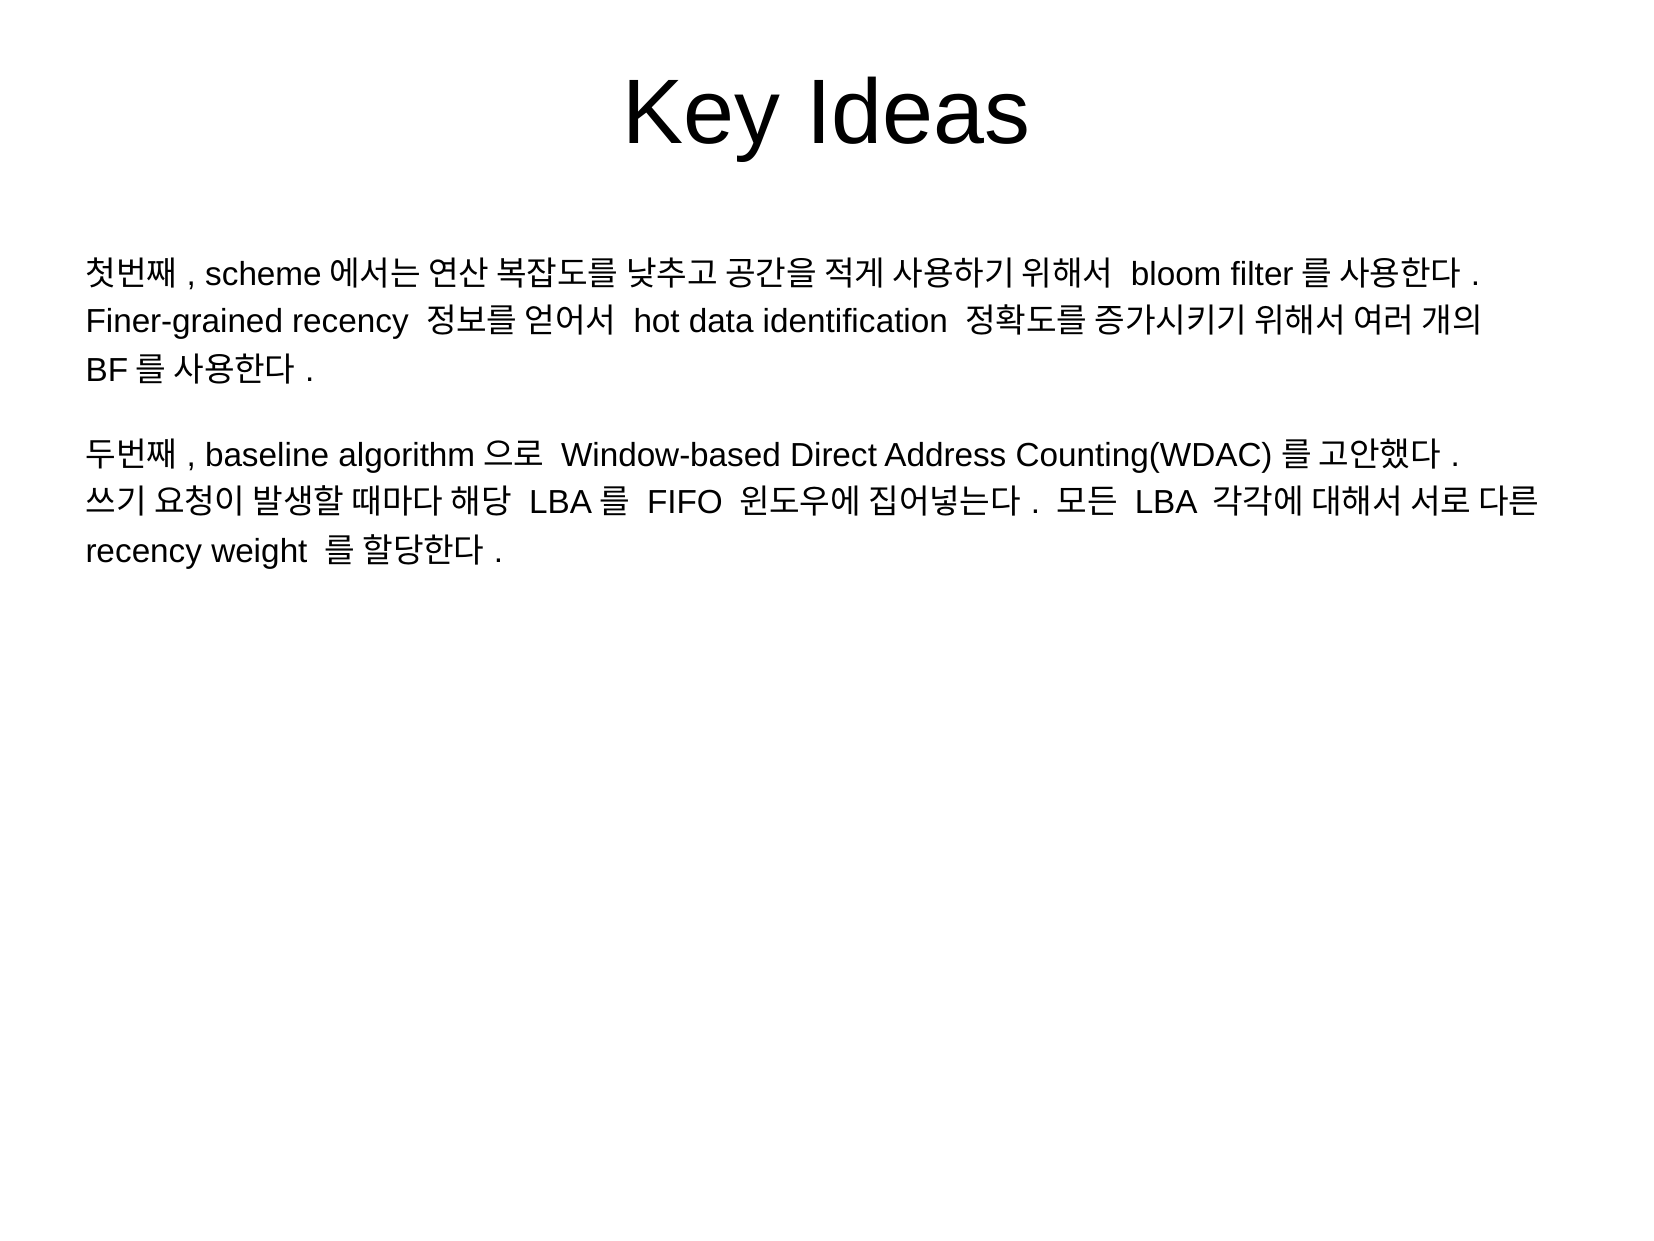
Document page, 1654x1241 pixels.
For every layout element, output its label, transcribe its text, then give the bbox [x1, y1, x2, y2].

title Key Ideas [82, 8, 1571, 216]
text_box 첫번째, scheme에서는 연산 복잡도를 낮추고 공간을 적게 사용하기 위해서 bloom filter를 사용한다. Finer-grained recency 정보를 얻어서 hot data identification 정확도를 증가시키기 위해서 여러 개의 BF를 사용한다. 두번째, baseline algorithm으로 Window-based Direct Address Counting(WDAC)를 고안했다. 쓰기 요청이 발생할 때마다 해당 LBA를 FIFO 윈도우에 집어넣는다. 모든 LBA 각각에 대해서 서로 다른 recency weight 를 할당한다. [70, 239, 1564, 588]
